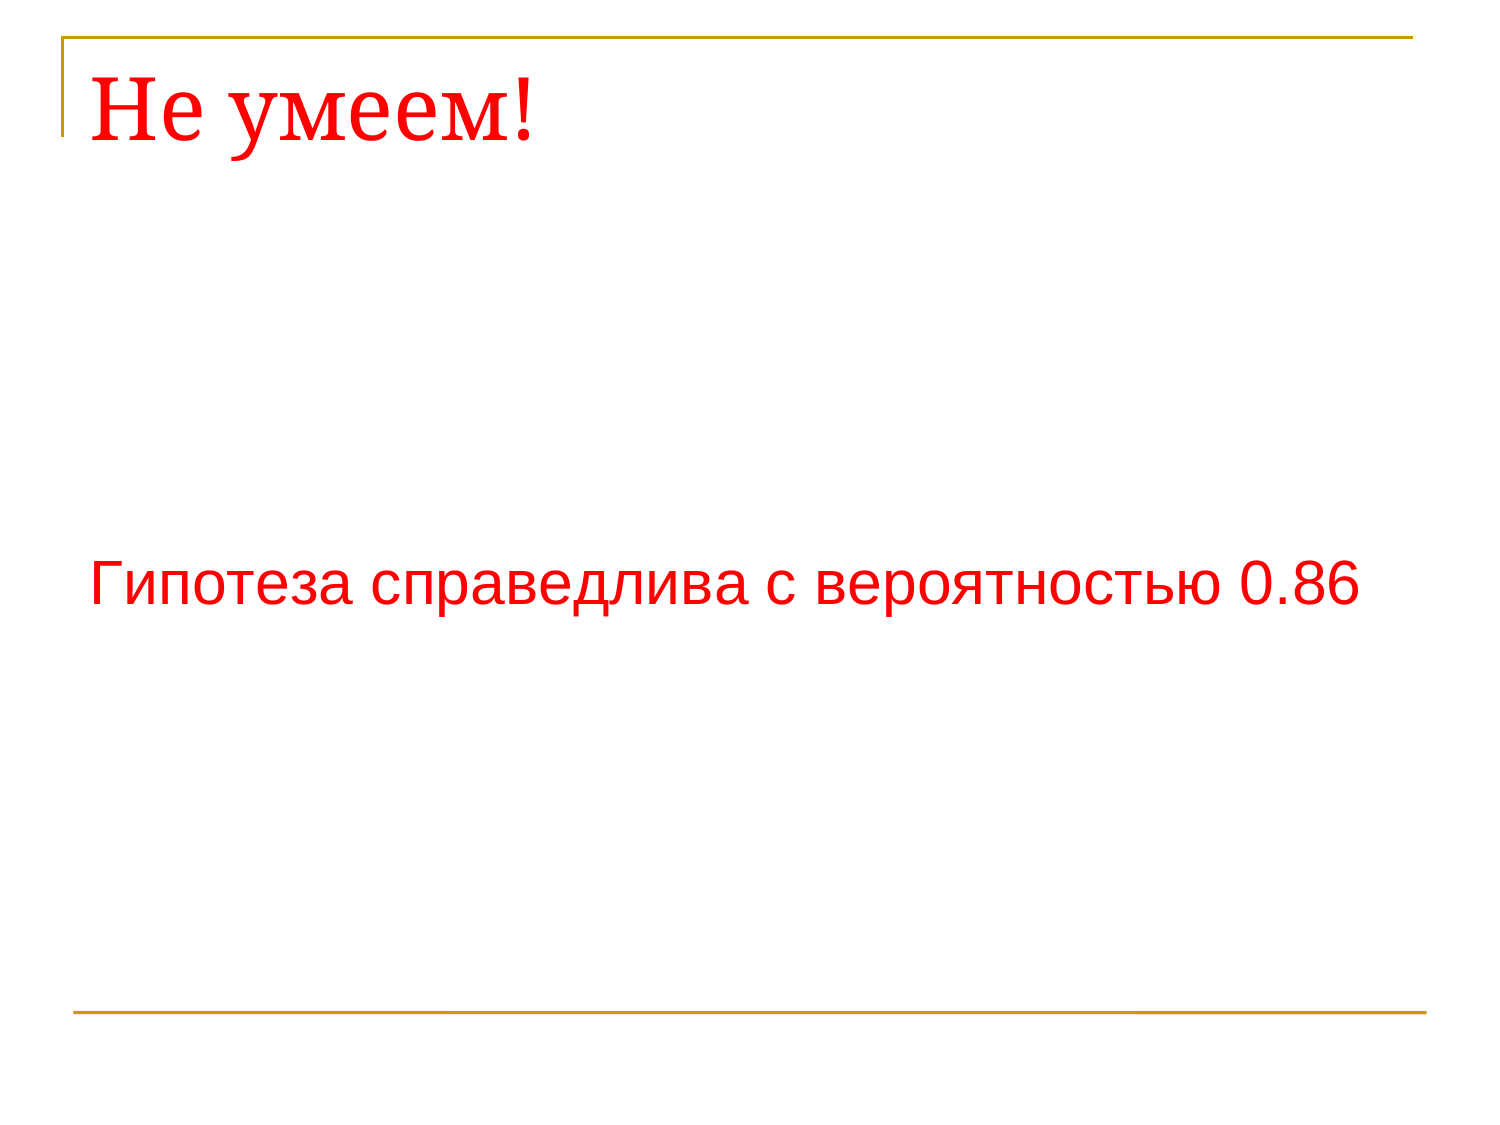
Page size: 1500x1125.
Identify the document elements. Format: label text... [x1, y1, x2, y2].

title Не умеем! [75, 45, 1425, 233]
list Гипотеза справедлива с вероятностью 0.86 [75, 262, 1425, 1006]
